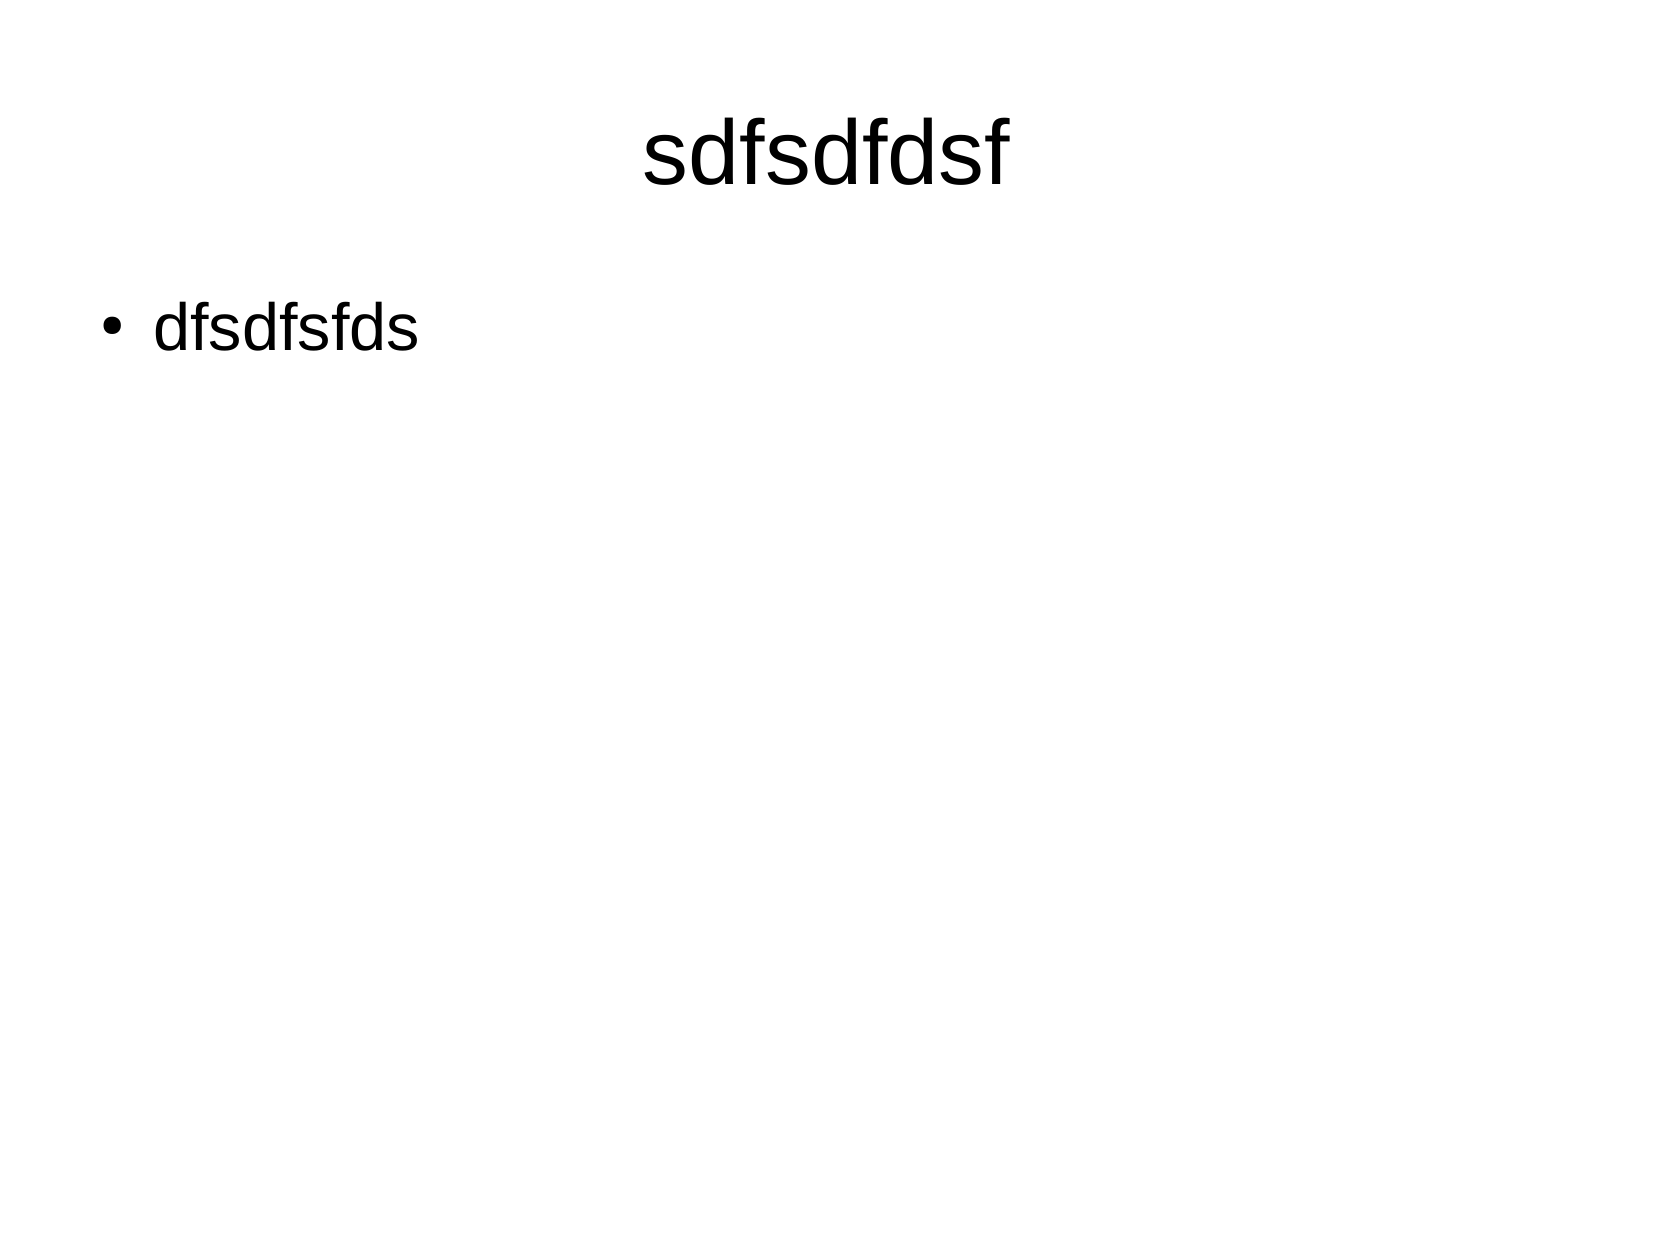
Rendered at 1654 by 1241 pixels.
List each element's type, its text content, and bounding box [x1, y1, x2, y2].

title sdfsdfdsf [82, 49, 1571, 257]
list dfsdfsfds [82, 290, 1571, 1010]
